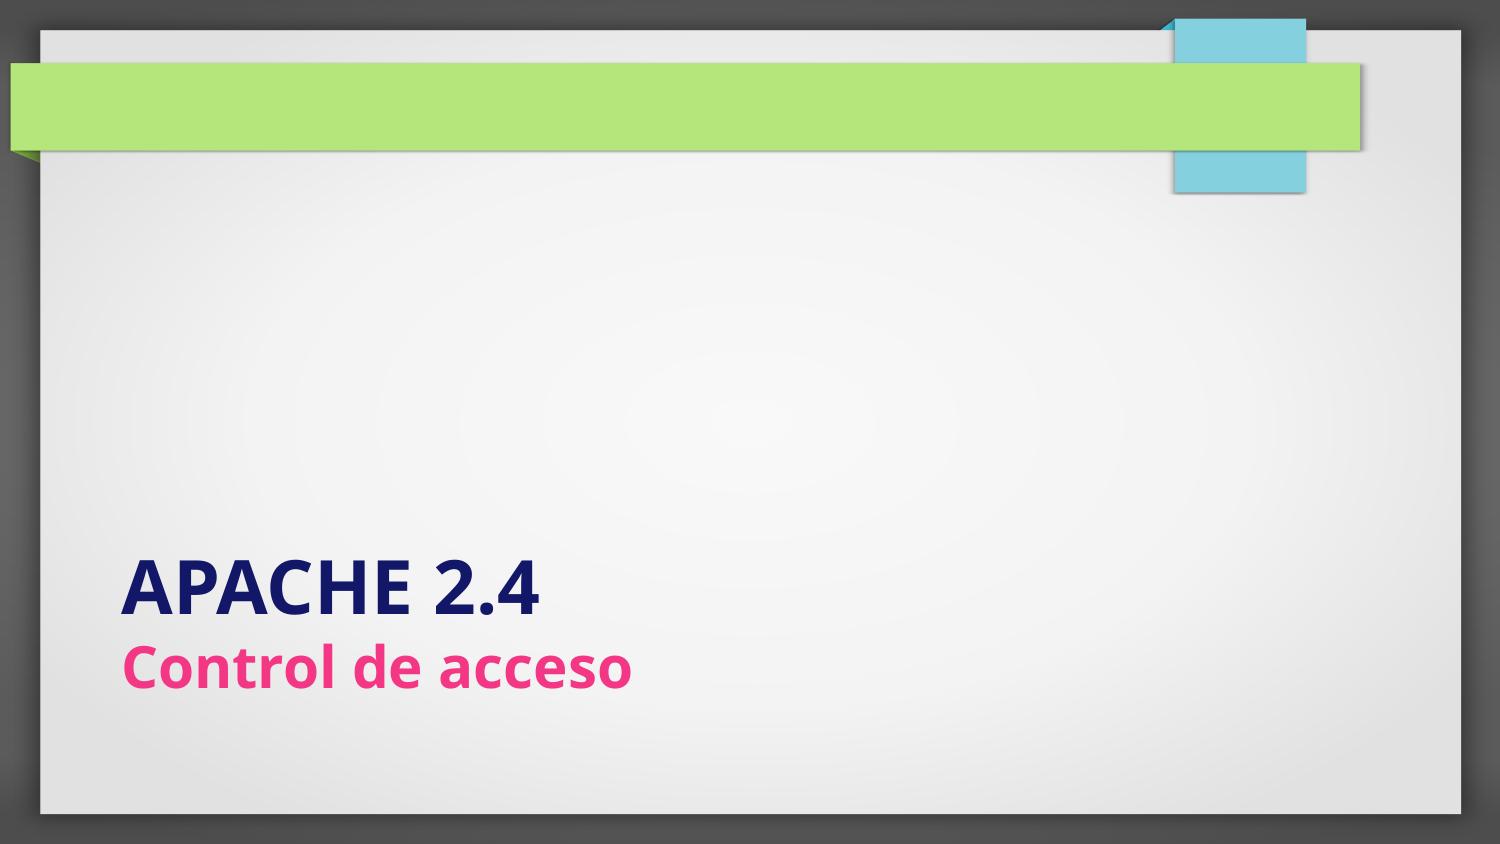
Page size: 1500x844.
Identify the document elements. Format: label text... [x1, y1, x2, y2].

title APACHE 2.4 Control de acceso [106, 520, 945, 715]
picture [0, 0, 1500, 844]
